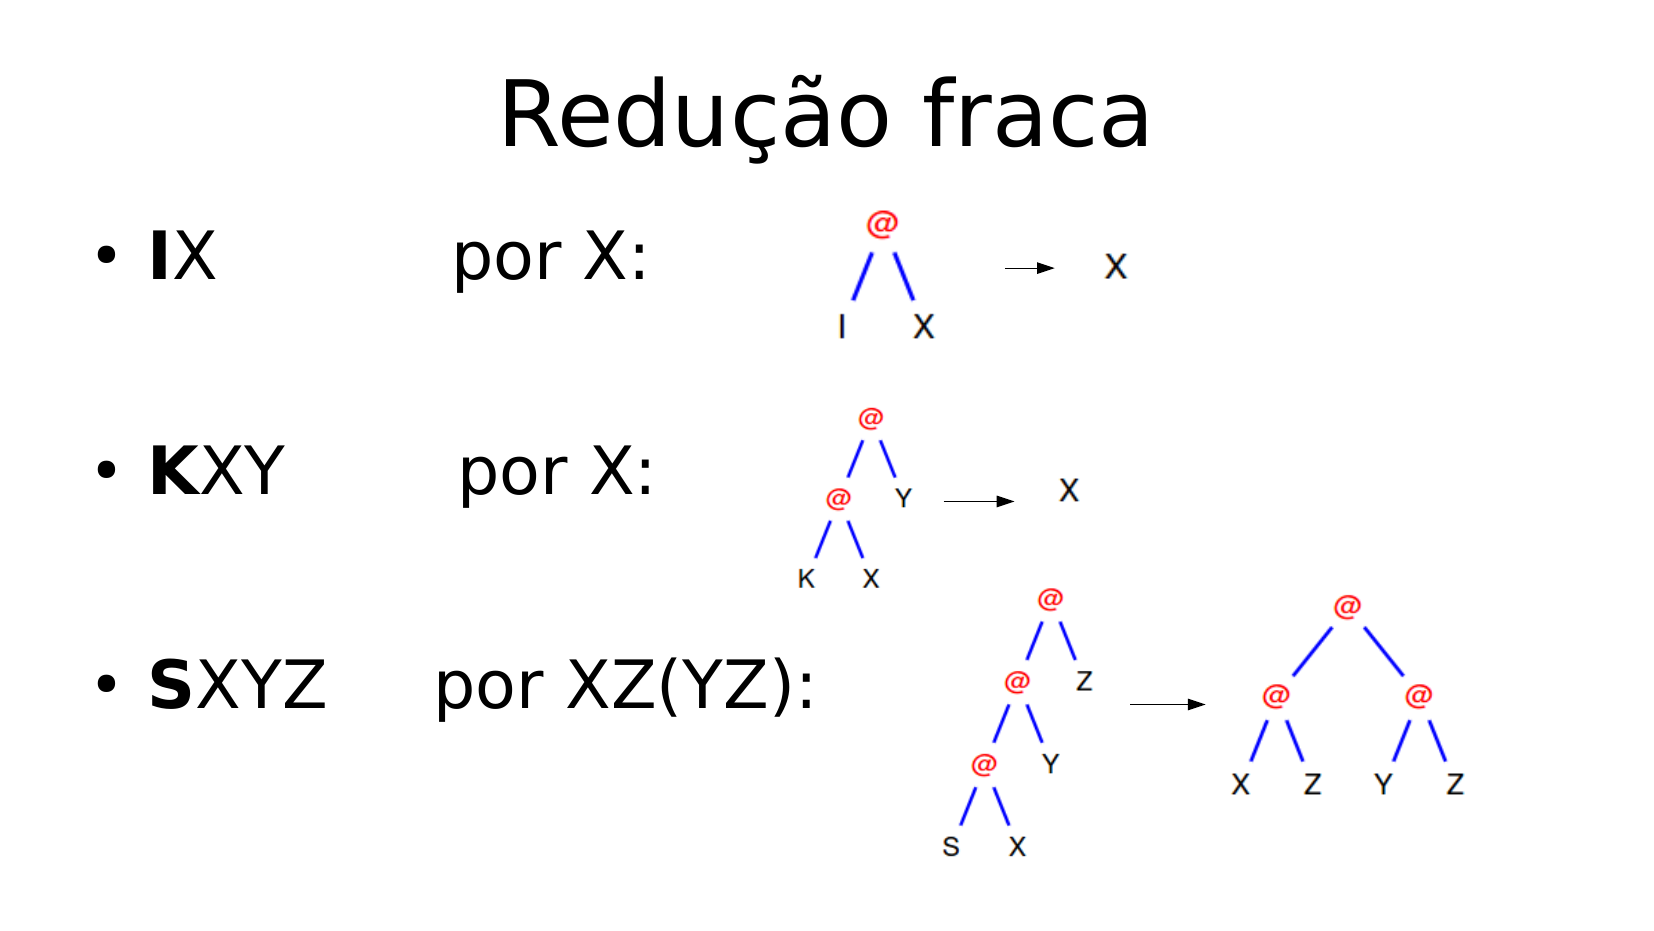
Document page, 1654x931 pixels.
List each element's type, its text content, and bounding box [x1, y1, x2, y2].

picture [1048, 466, 1091, 508]
picture [1092, 240, 1141, 286]
picture [1218, 582, 1481, 808]
title Redução fraca [82, 37, 1571, 193]
picture [810, 192, 963, 361]
list IX por X: KXY por X: SXYZ por XZ(YZ): [76, 217, 1565, 811]
picture [787, 400, 1111, 859]
